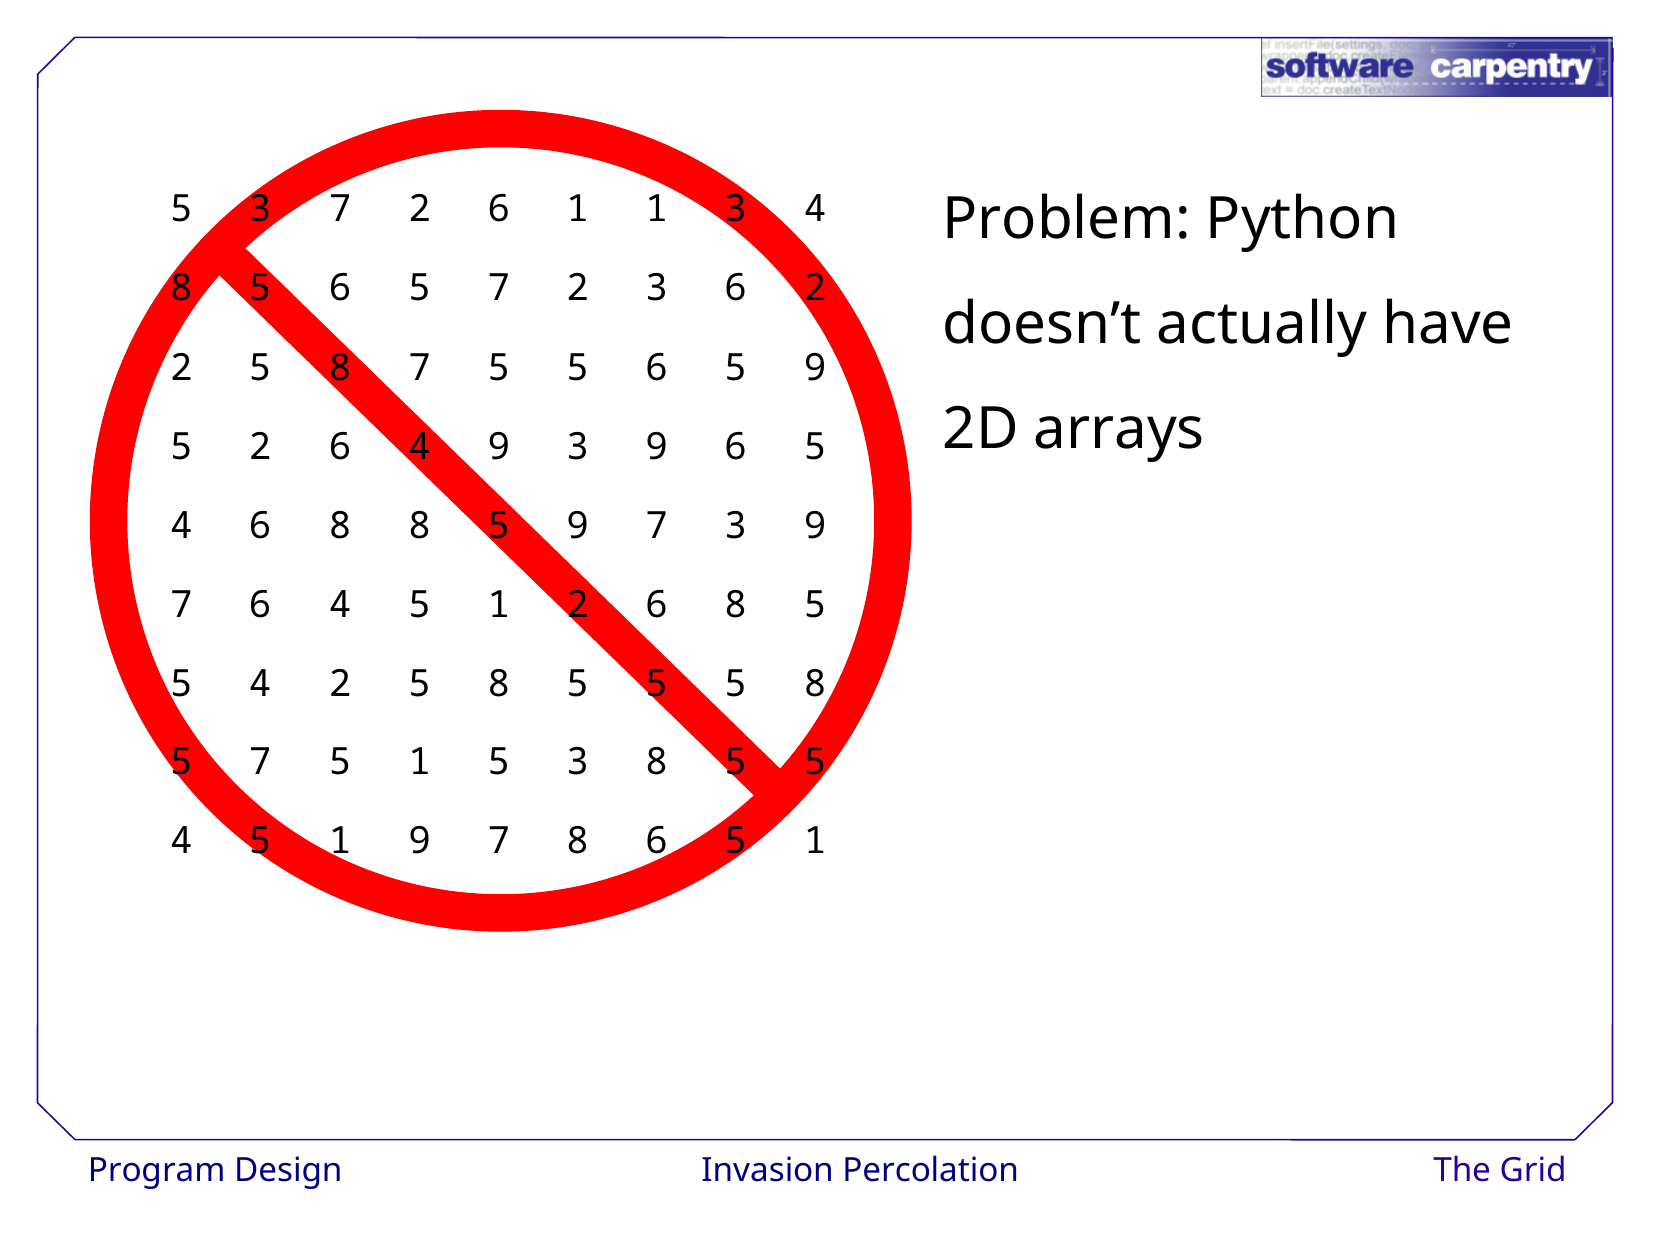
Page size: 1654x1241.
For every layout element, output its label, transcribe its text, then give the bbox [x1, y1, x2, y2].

table_header 2 [380, 166, 459, 245]
table_cell 2 [142, 326, 221, 404]
table_header 1 [617, 166, 696, 245]
table_cell 5 [221, 326, 300, 404]
table_cell 8 [775, 641, 855, 720]
table_cell 4 [380, 404, 459, 483]
table_cell 6 [221, 562, 300, 641]
table_cell 7 [221, 720, 300, 799]
table_cell 1 [775, 799, 855, 878]
table_cell 3 [538, 404, 617, 483]
table_cell 9 [617, 404, 696, 483]
table_cell 9 [538, 483, 617, 562]
table_cell 5 [538, 326, 617, 404]
table_cell 6 [300, 404, 380, 483]
table_cell 1 [380, 720, 459, 799]
table_cell 9 [775, 483, 855, 562]
table_header 5 [142, 166, 221, 245]
table_header 1 [538, 166, 617, 245]
table_cell 8 [696, 562, 775, 641]
table_cell 9 [380, 799, 459, 878]
table_cell 5 [775, 720, 855, 799]
table_cell 6 [300, 245, 380, 326]
table_cell 8 [538, 799, 617, 878]
table_cell 5 [696, 641, 775, 720]
table_cell 6 [617, 799, 696, 878]
table_cell 5 [380, 245, 459, 326]
table_cell 4 [142, 799, 221, 878]
table_cell 3 [538, 720, 617, 799]
table_cell 5 [617, 641, 696, 720]
table_cell 1 [300, 799, 380, 878]
table_cell 2 [538, 562, 617, 641]
table_cell 5 [775, 404, 855, 483]
picture [1261, 39, 1613, 97]
table_cell 5 [696, 720, 775, 799]
table_cell 5 [459, 483, 538, 562]
table_cell 9 [775, 326, 855, 404]
table_cell 5 [221, 245, 300, 326]
table_cell 7 [459, 245, 538, 326]
table_cell 8 [300, 483, 380, 562]
table_header 3 [696, 166, 775, 245]
text_box Problem: Python doesn’t actually have 2D arrays [927, 138, 1529, 469]
table_cell 4 [300, 562, 380, 641]
table_cell 5 [538, 641, 617, 720]
table_cell 2 [300, 641, 380, 720]
table_cell 5 [696, 326, 775, 404]
table_cell 9 [459, 404, 538, 483]
table_cell 3 [696, 483, 775, 562]
table_cell 4 [142, 483, 221, 562]
table_cell 8 [617, 720, 696, 799]
table_cell 5 [221, 799, 300, 878]
table_cell 5 [380, 641, 459, 720]
table_header 3 [221, 166, 300, 245]
table_cell 7 [380, 326, 459, 404]
table_cell 5 [142, 404, 221, 483]
table_header 4 [775, 166, 855, 245]
table_cell 7 [617, 483, 696, 562]
table_cell 5 [775, 562, 855, 641]
table_cell 1 [459, 562, 538, 641]
table_cell 8 [459, 641, 538, 720]
table_cell 5 [459, 720, 538, 799]
table_cell 2 [538, 245, 617, 326]
table_cell 5 [300, 720, 380, 799]
table_cell 6 [696, 245, 775, 326]
table_cell 2 [221, 404, 300, 483]
table_header 6 [459, 166, 538, 245]
table_cell 7 [142, 562, 221, 641]
table_cell 6 [617, 562, 696, 641]
table_cell 5 [142, 720, 221, 799]
table_cell 3 [617, 245, 696, 326]
table_cell 5 [380, 562, 459, 641]
table_cell 5 [142, 641, 221, 720]
table_header 7 [300, 166, 380, 245]
table_cell 8 [380, 483, 459, 562]
table_cell 7 [459, 799, 538, 878]
table_cell 4 [221, 641, 300, 720]
table_cell 6 [221, 483, 300, 562]
table_cell 8 [300, 326, 380, 404]
table_cell 6 [617, 326, 696, 404]
table_cell 2 [775, 245, 855, 326]
table_cell 8 [142, 245, 221, 326]
table_cell 5 [459, 326, 538, 404]
table_cell 5 [696, 799, 775, 878]
table_cell 6 [696, 404, 775, 483]
